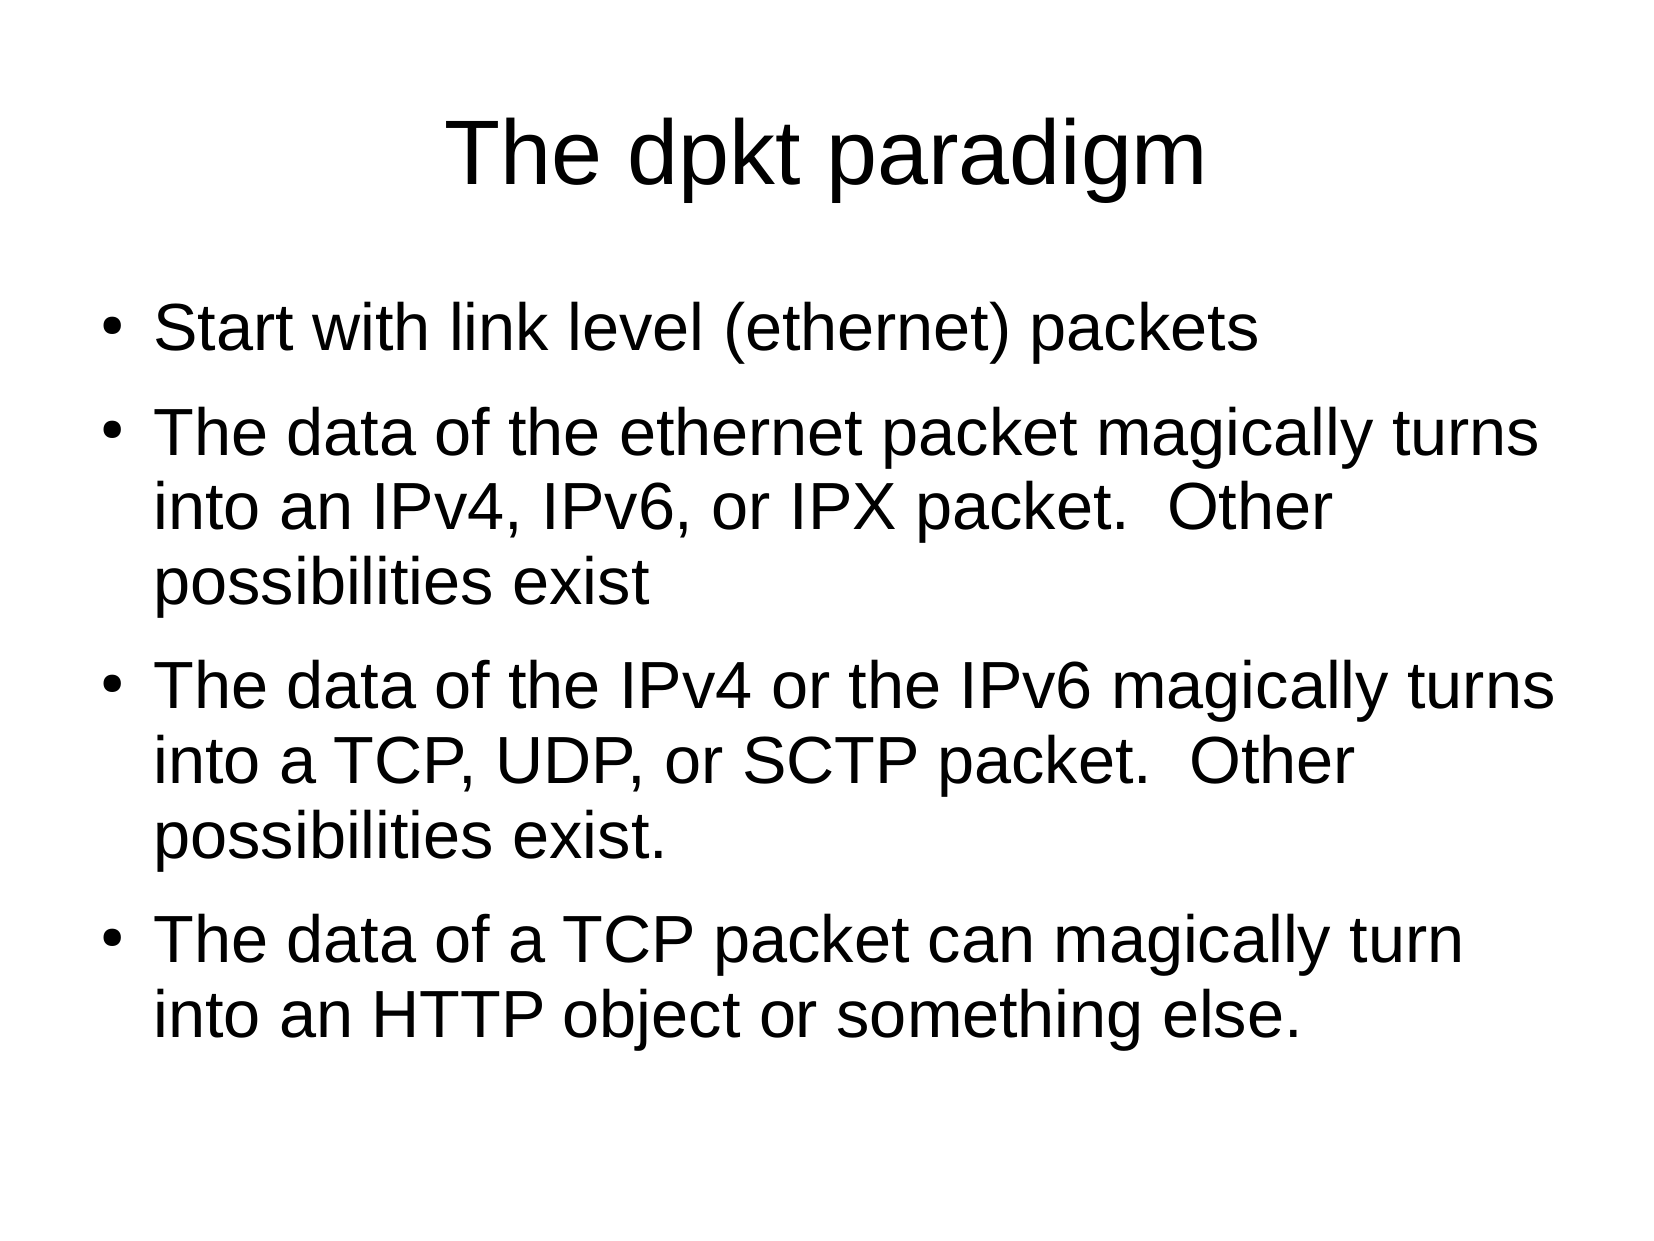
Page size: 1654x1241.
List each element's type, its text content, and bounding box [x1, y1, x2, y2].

list Start with link level (ethernet) packets The data of the ethernet packet magically turns into an IPv4, IPv6, or IPX packet. Other possibilities exist The data of the IPv4 or the IPv6 magically turns into a TCP, UDP, or SCTP packet. Other possibilities exist. The data of a TCP packet can magically turn into an HTTP object or something else. [82, 290, 1571, 1109]
title The dpkt paradigm [82, 49, 1571, 257]
